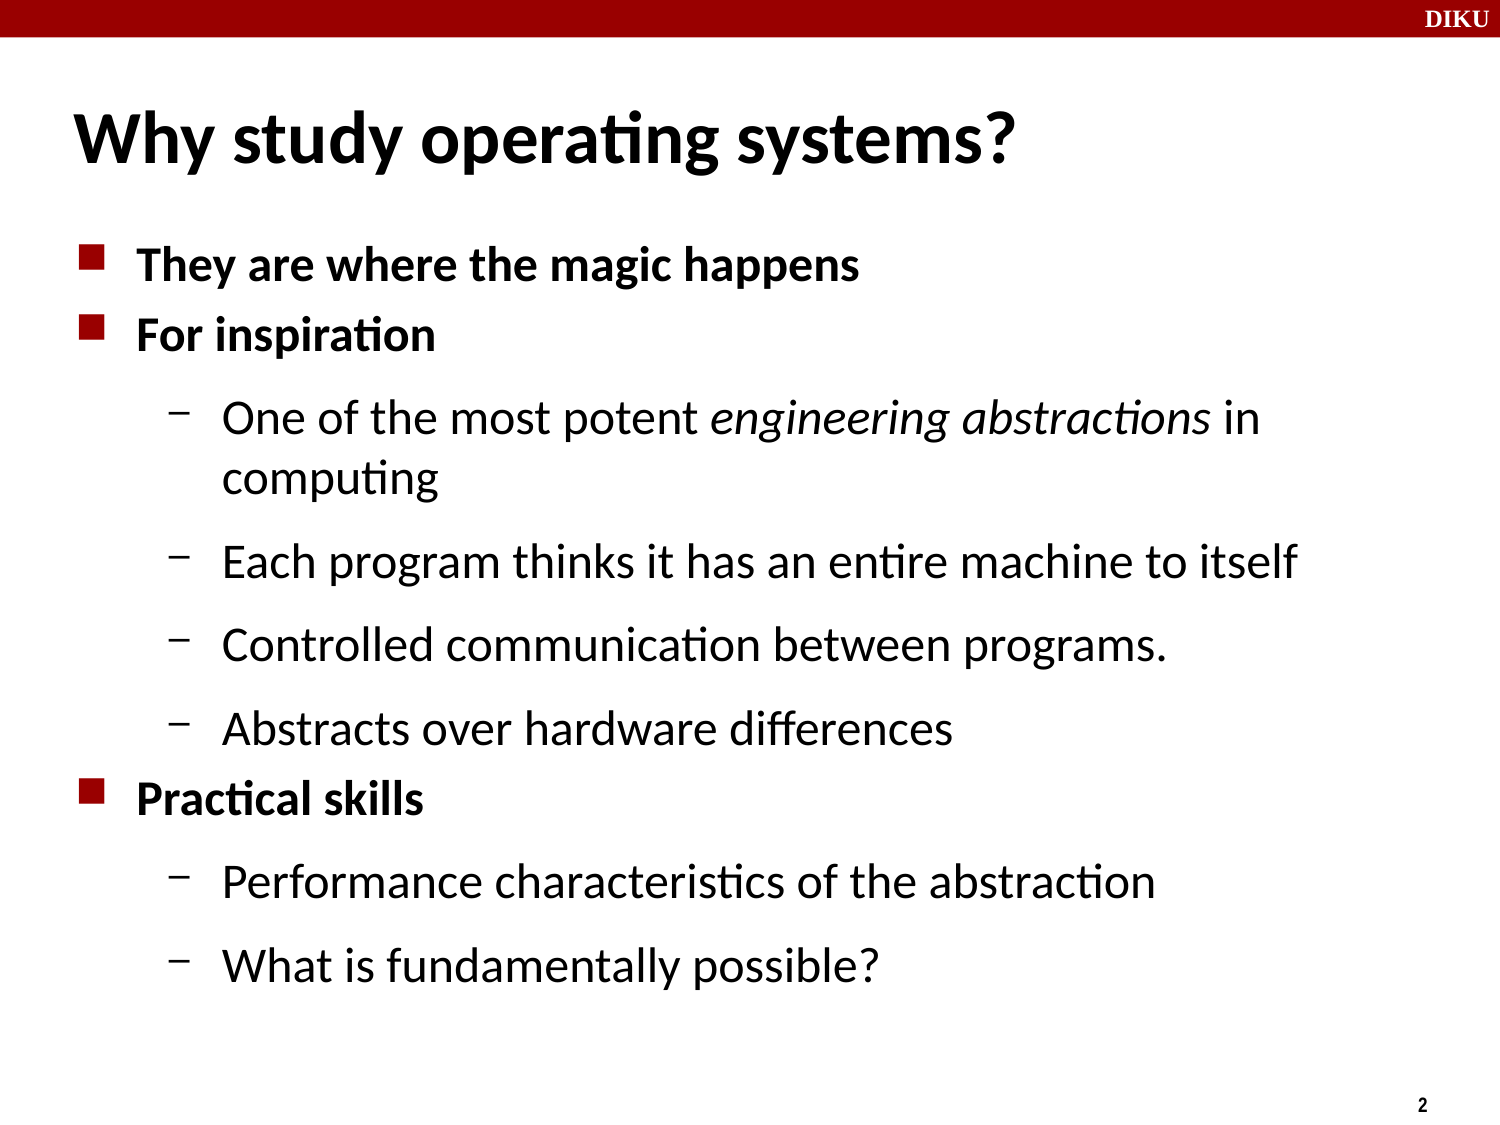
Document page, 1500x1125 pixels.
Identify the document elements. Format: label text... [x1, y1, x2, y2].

title Why study operating systems? [58, 71, 1304, 197]
list They are where the magic happens For inspiration One of the most potent engineering abstractions in computing Each program thinks it has an entire machine to itself Controlled communication between programs. Abstracts over hardware differences Practical skills Performance characteristics of the abstraction What is fundamentally possible? [65, 223, 1361, 1040]
